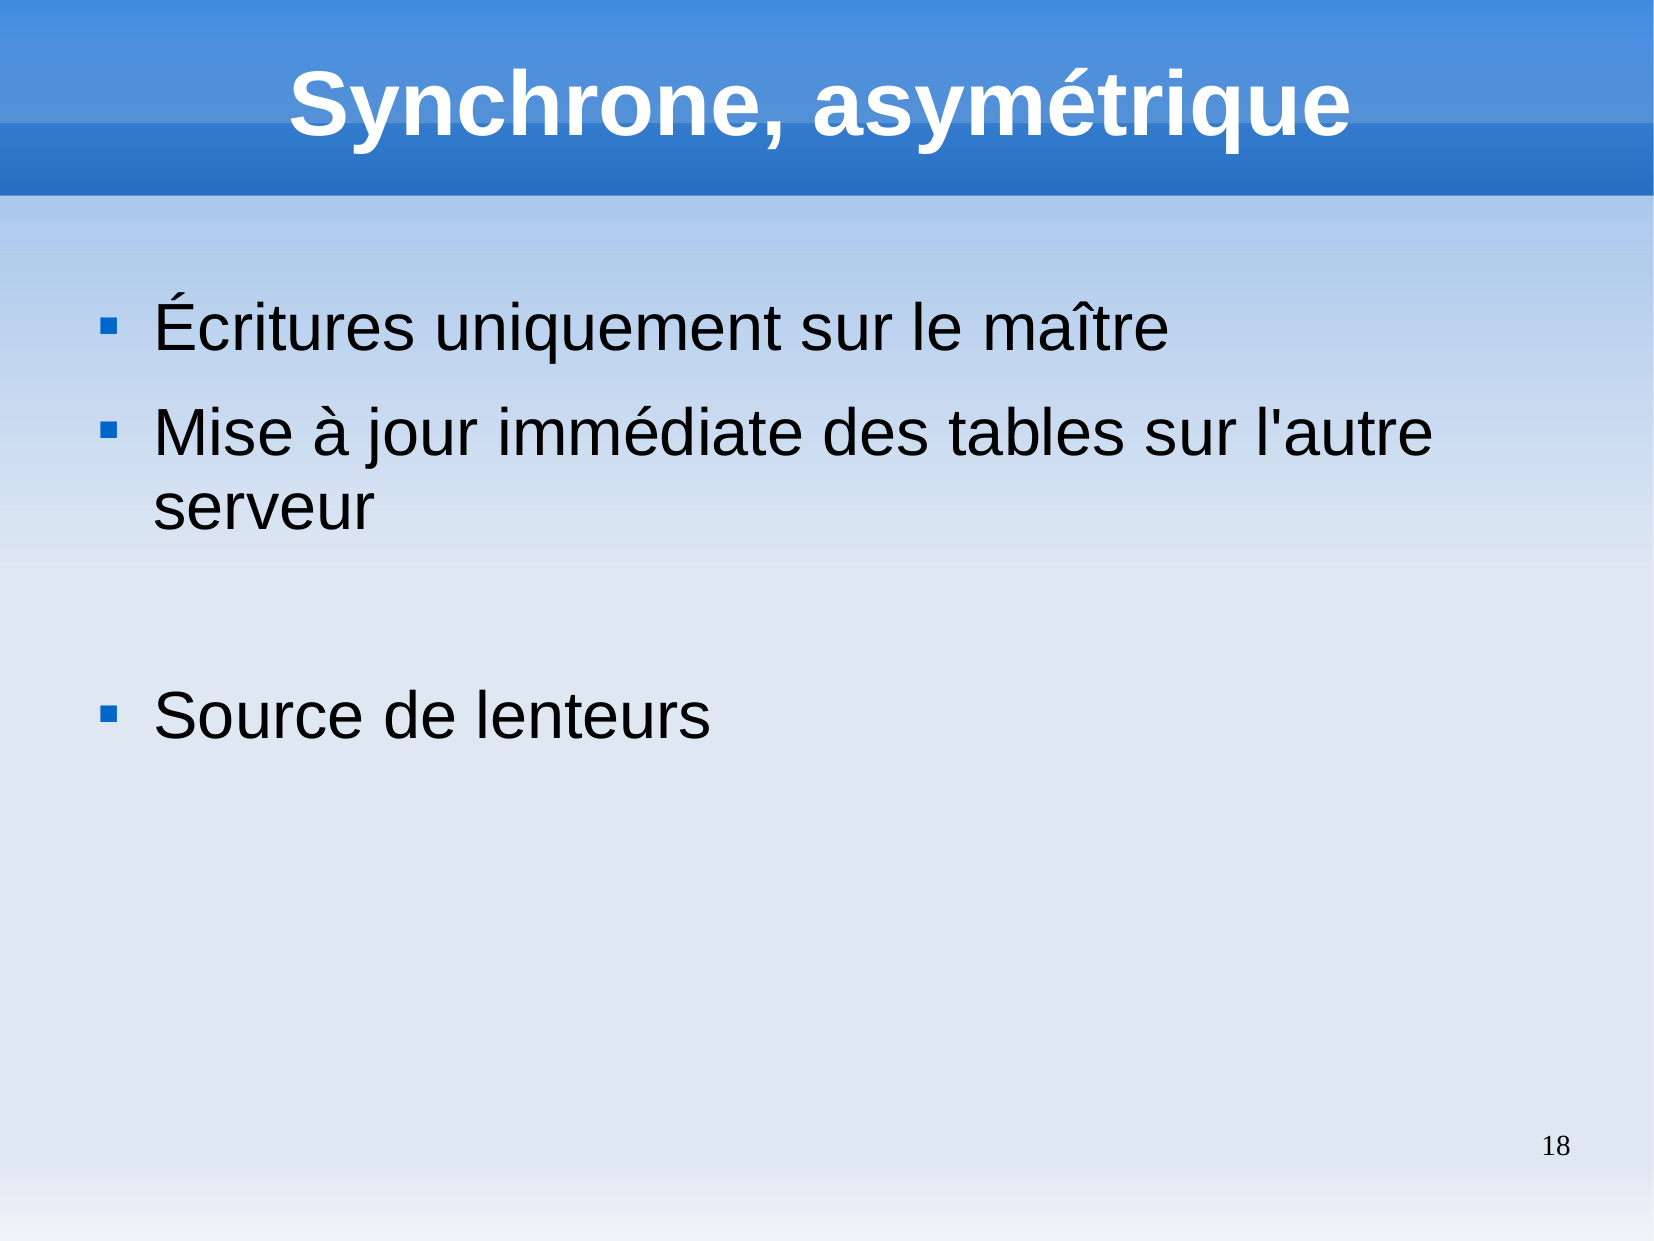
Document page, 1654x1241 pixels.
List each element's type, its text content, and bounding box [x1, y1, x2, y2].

title Synchrone, asymétrique [76, 0, 1565, 208]
picture [0, 0, 1654, 1241]
list Écritures uniquement sur le maître Mise à jour immédiate des tables sur l'autre serveur Source de lenteurs [82, 290, 1571, 1094]
